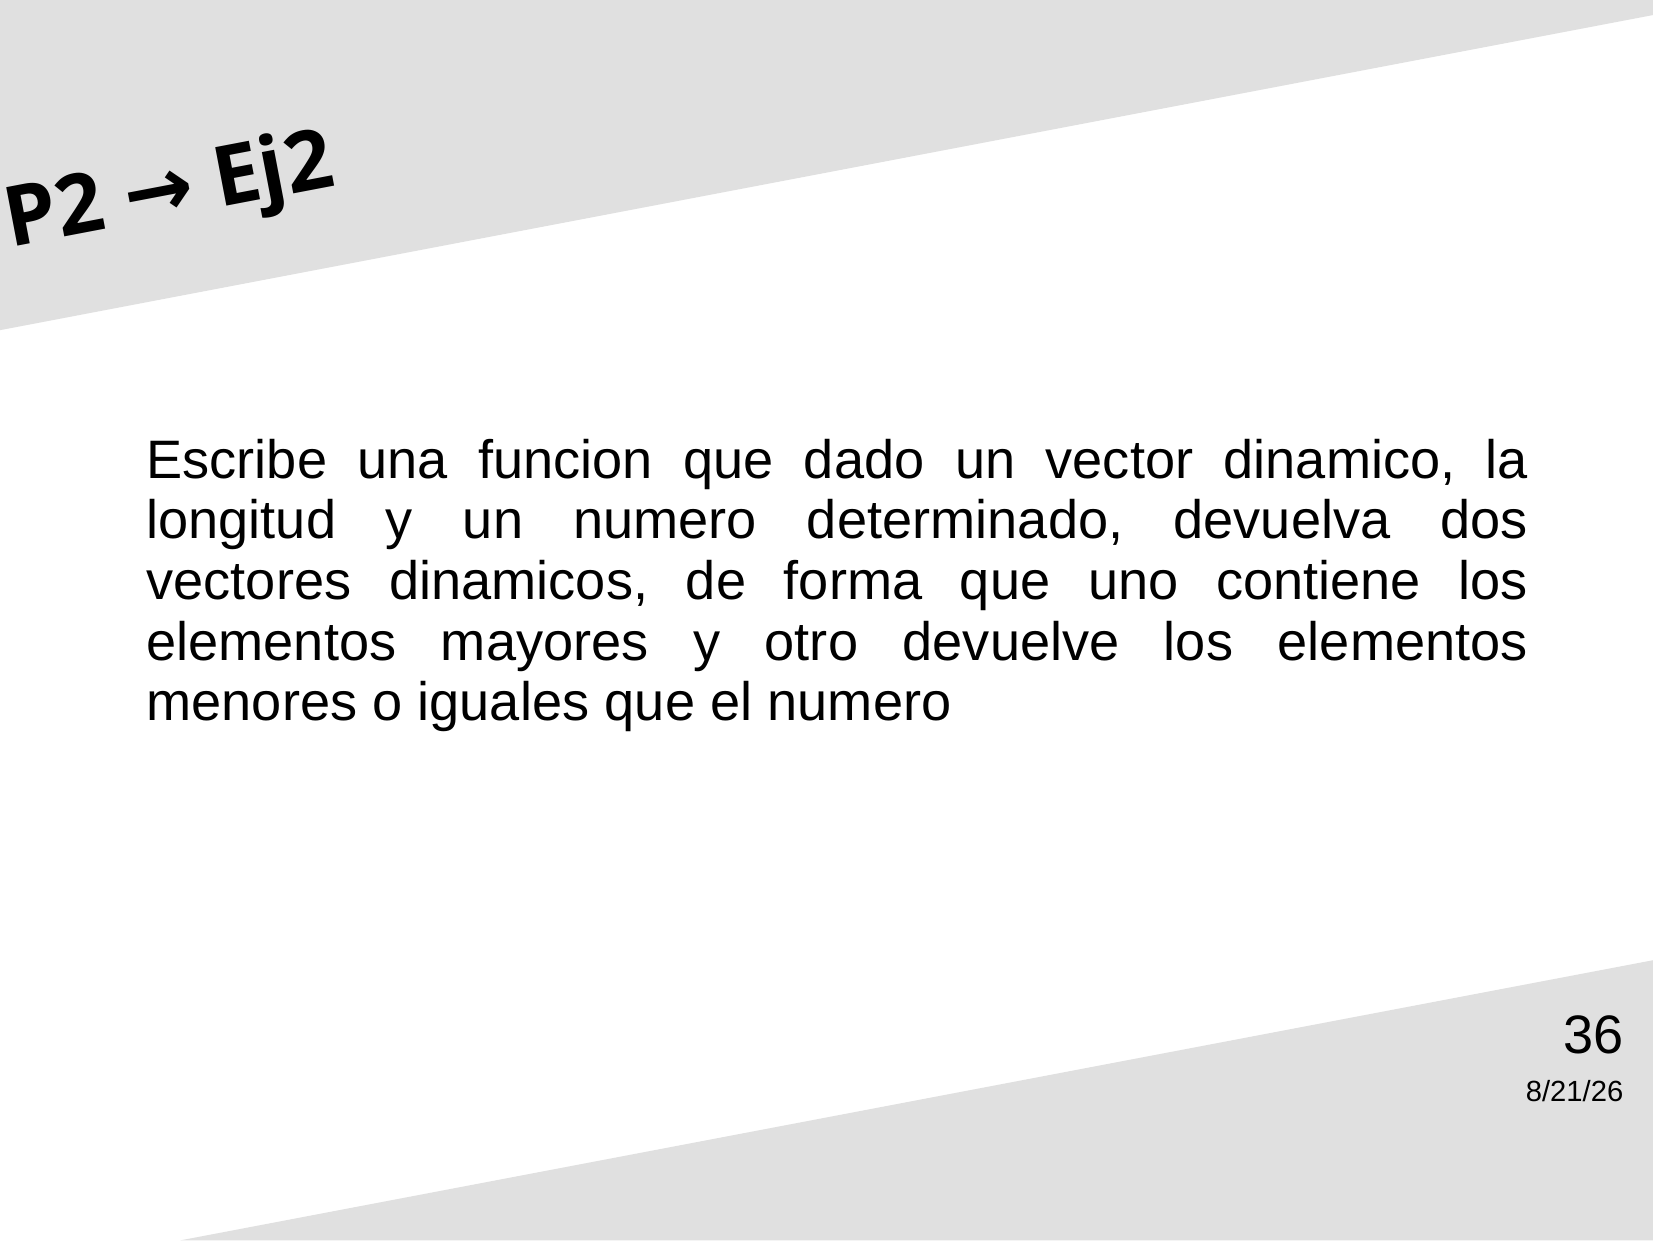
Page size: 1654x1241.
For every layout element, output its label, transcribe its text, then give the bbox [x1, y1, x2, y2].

list Escribe una funcion que dado un vector dinamico, la longitud y un numero determinado, devuelva dos vectores dinamicos, de forma que uno contiene los elementos mayores y otro devuelve los elementos menores o iguales que el numero [75, 345, 1531, 1065]
title P2 → Ej2 [0, 0, 1486, 318]
